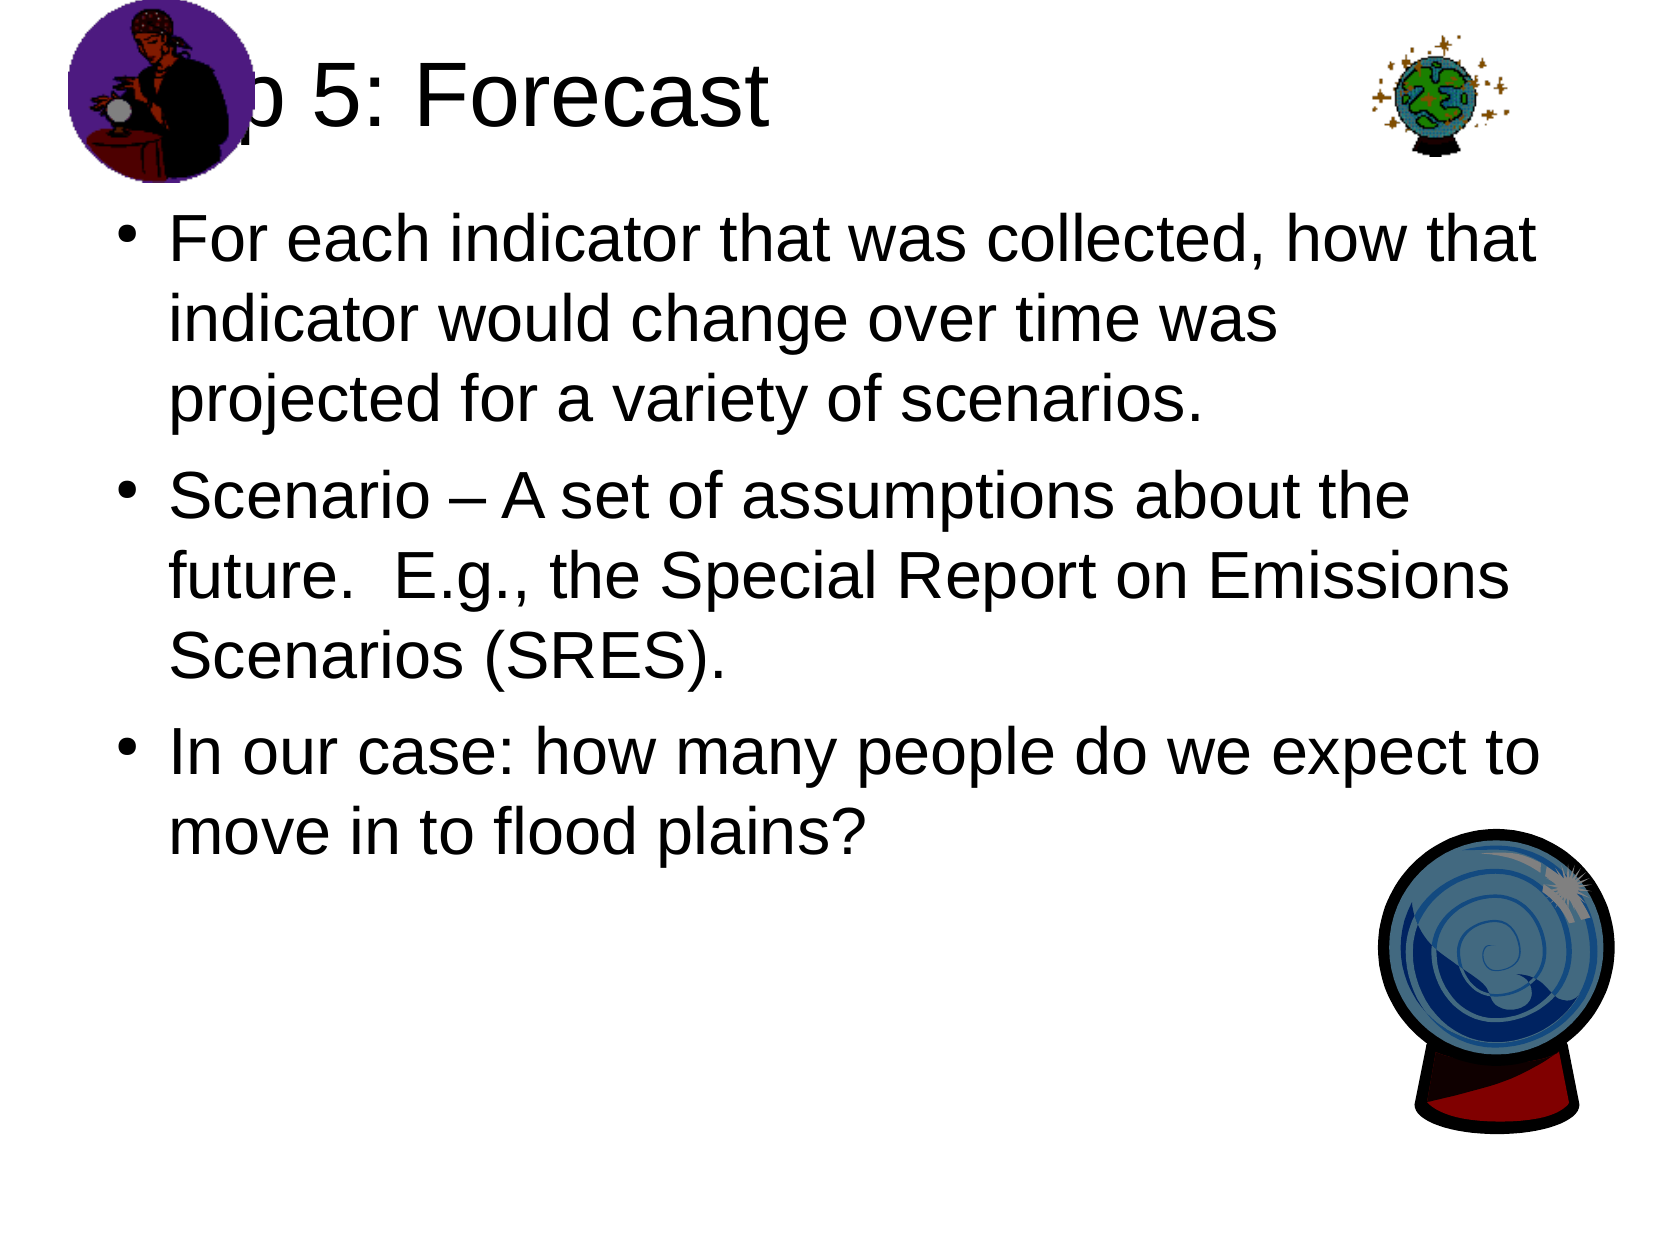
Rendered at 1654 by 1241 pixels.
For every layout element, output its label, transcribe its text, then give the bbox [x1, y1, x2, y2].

picture [68, 0, 255, 183]
picture [1377, 826, 1615, 1135]
list For each indicator that was collected, how that indicator would change over time was projected for a variety of scenarios. Scenario – A set of assumptions about the future. E.g., the Special Report on Emissions Scenarios (SRES). In our case: how many people do we expect to move in to flood plains? [82, 187, 1571, 1006]
title Step 5: Forecast [82, 0, 1571, 187]
picture [1364, 27, 1520, 157]
